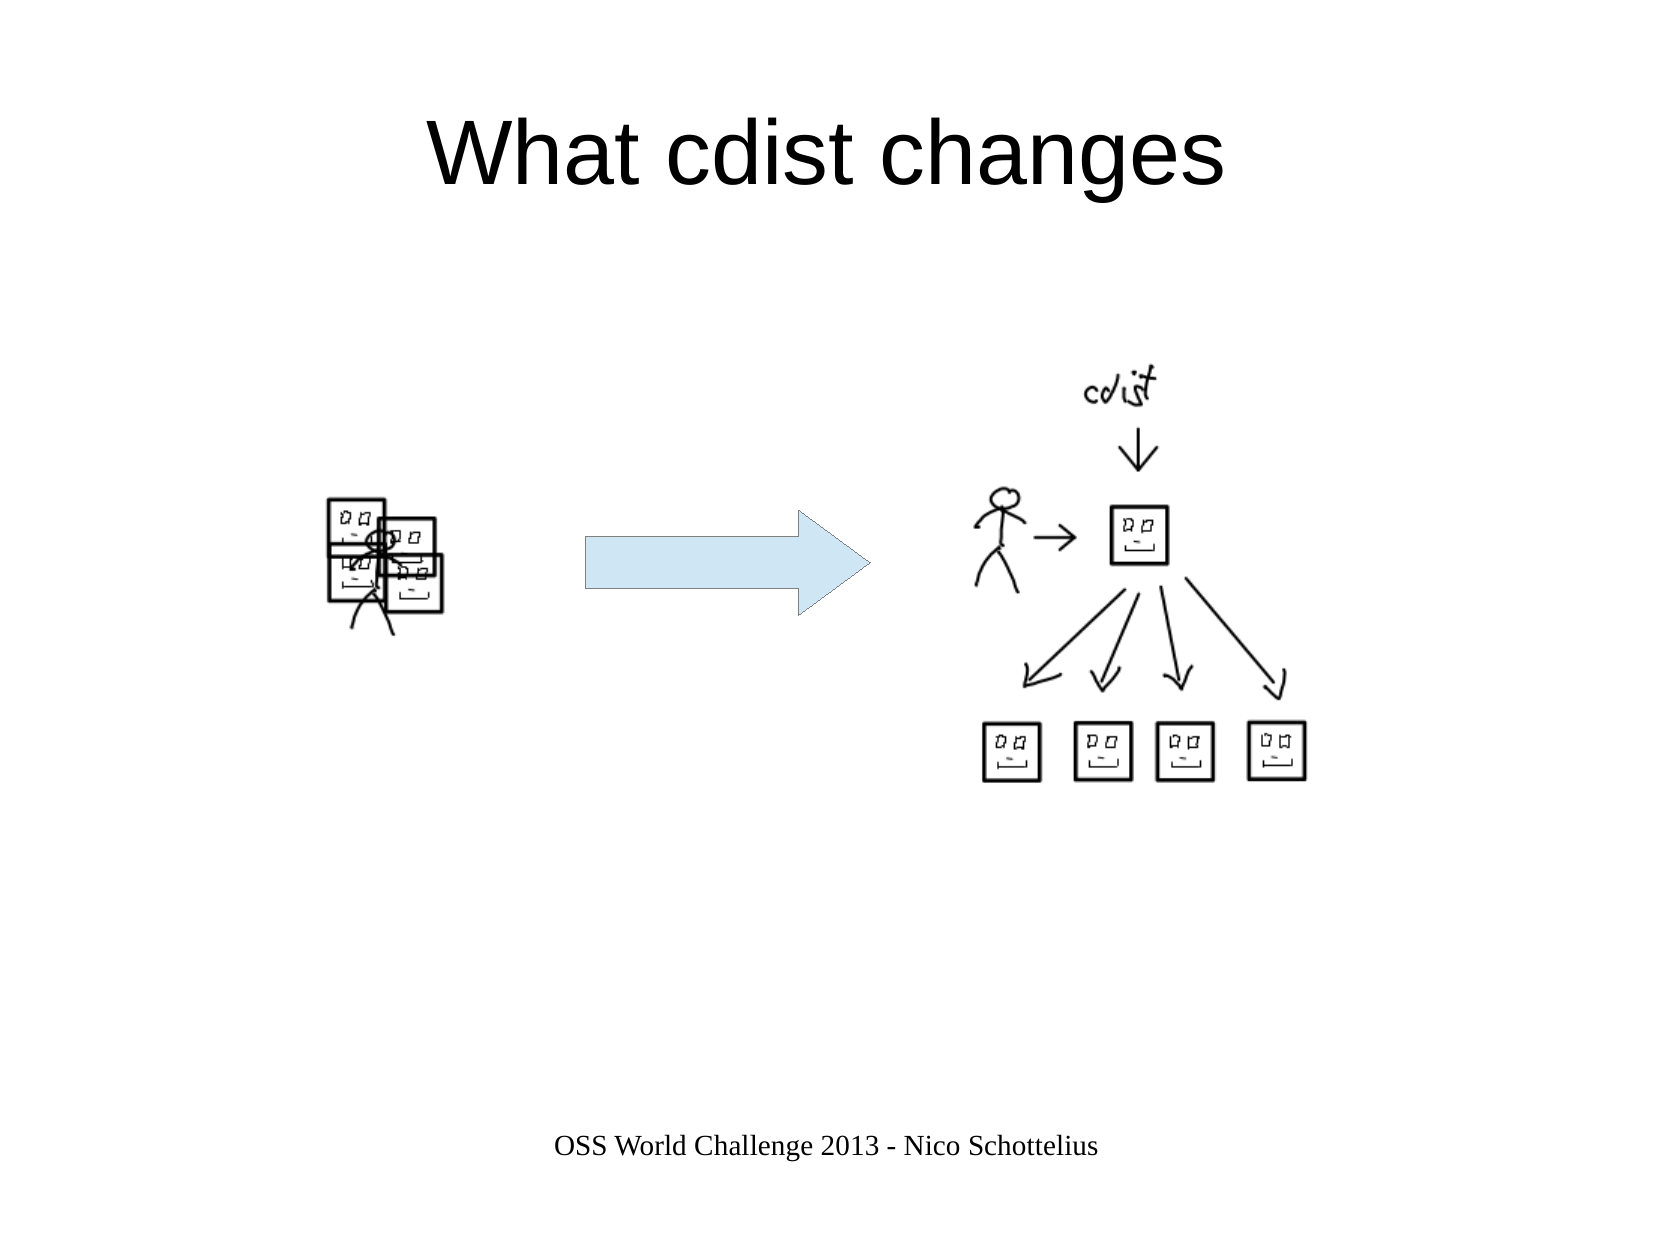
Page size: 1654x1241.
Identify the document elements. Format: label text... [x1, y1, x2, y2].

title What cdist changes [82, 49, 1571, 257]
text_box [585, 510, 871, 616]
picture [915, 329, 1365, 825]
picture [270, 464, 496, 651]
